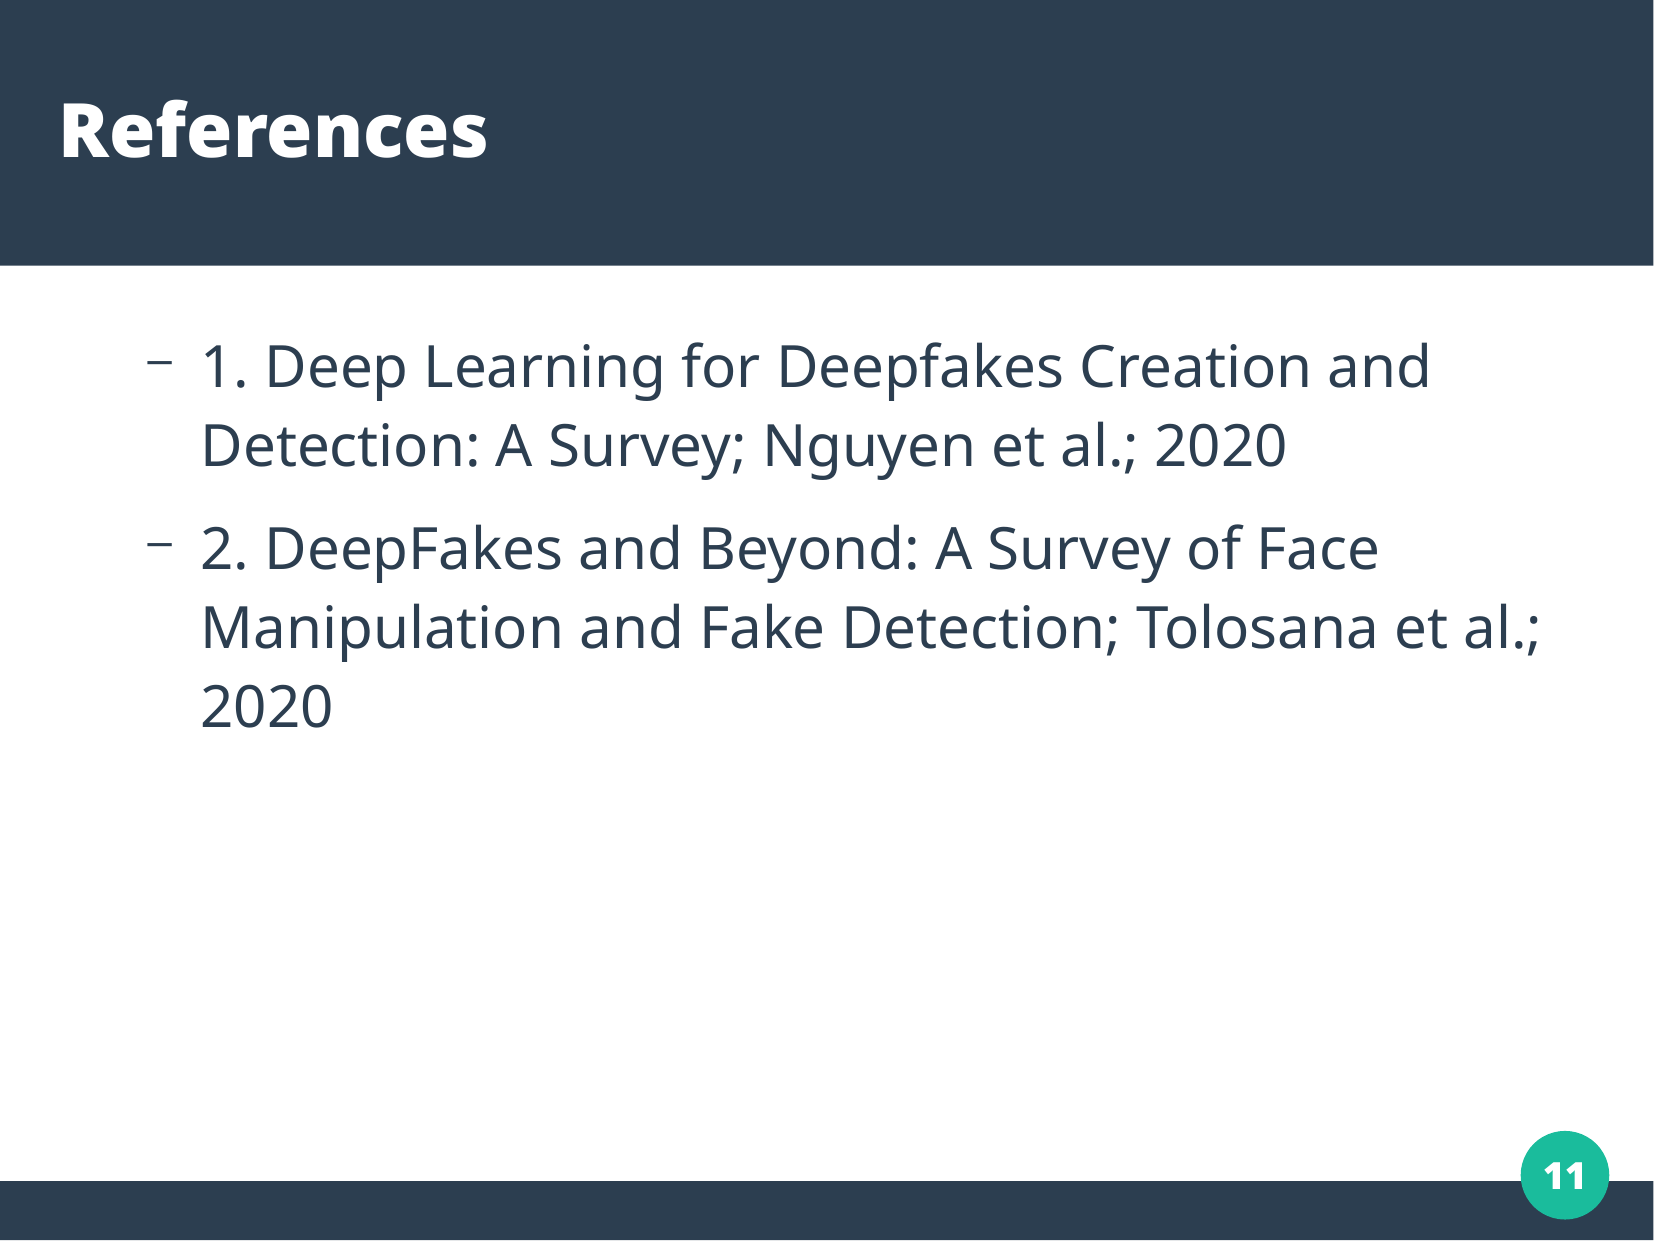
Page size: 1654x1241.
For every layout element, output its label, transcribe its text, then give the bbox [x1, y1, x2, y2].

list 1. Deep Learning for Deepfakes Creation and Detection: A Survey; Nguyen et al.; 2020 2. DeepFakes and Beyond: A Survey of Face Manipulation and Fake Detection; Tolosana et al.; 2020 [59, 324, 1595, 1152]
title References [59, 49, 1595, 207]
